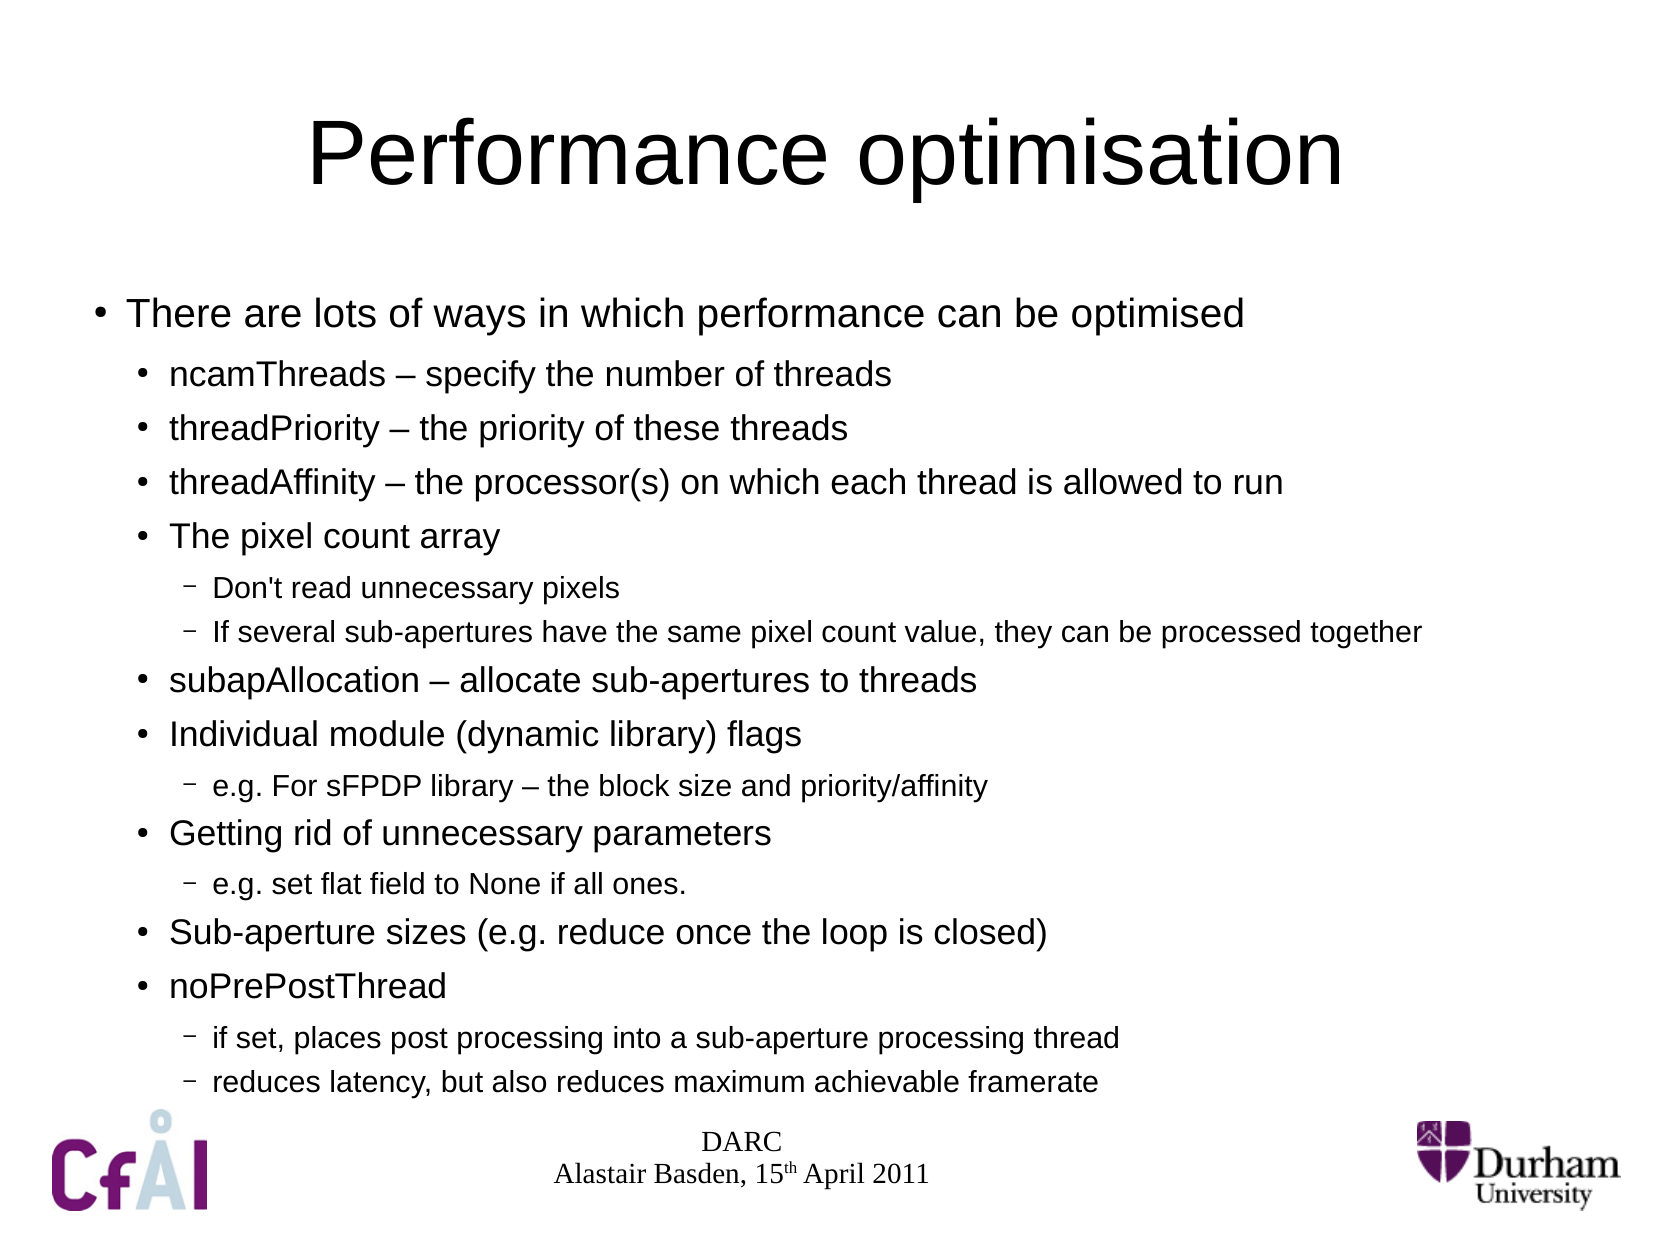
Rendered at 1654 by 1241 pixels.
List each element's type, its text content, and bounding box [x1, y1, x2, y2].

list There are lots of ways in which performance can be optimised ncamThreads – specify the number of threads threadPriority – the priority of these threads threadAffinity – the processor(s) on which each thread is allowed to run The pixel count array Don't read unnecessary pixels If several sub-apertures have the same pixel count value, they can be processed together subapAllocation – allocate sub-apertures to threads Individual module (dynamic library) flags e.g. For sFPDP library – the block size and priority/affinity Getting rid of unnecessary parameters e.g. set flat field to None if all ones. Sub-aperture sizes (e.g. reduce once the loop is closed) noPrePostThread if set, places post processing into a sub-aperture processing thread reduces latency, but also reduces maximum achievable framerate [82, 290, 1571, 1109]
title Performance optimisation [82, 56, 1571, 250]
picture [1417, 1121, 1621, 1211]
picture [52, 1109, 207, 1211]
